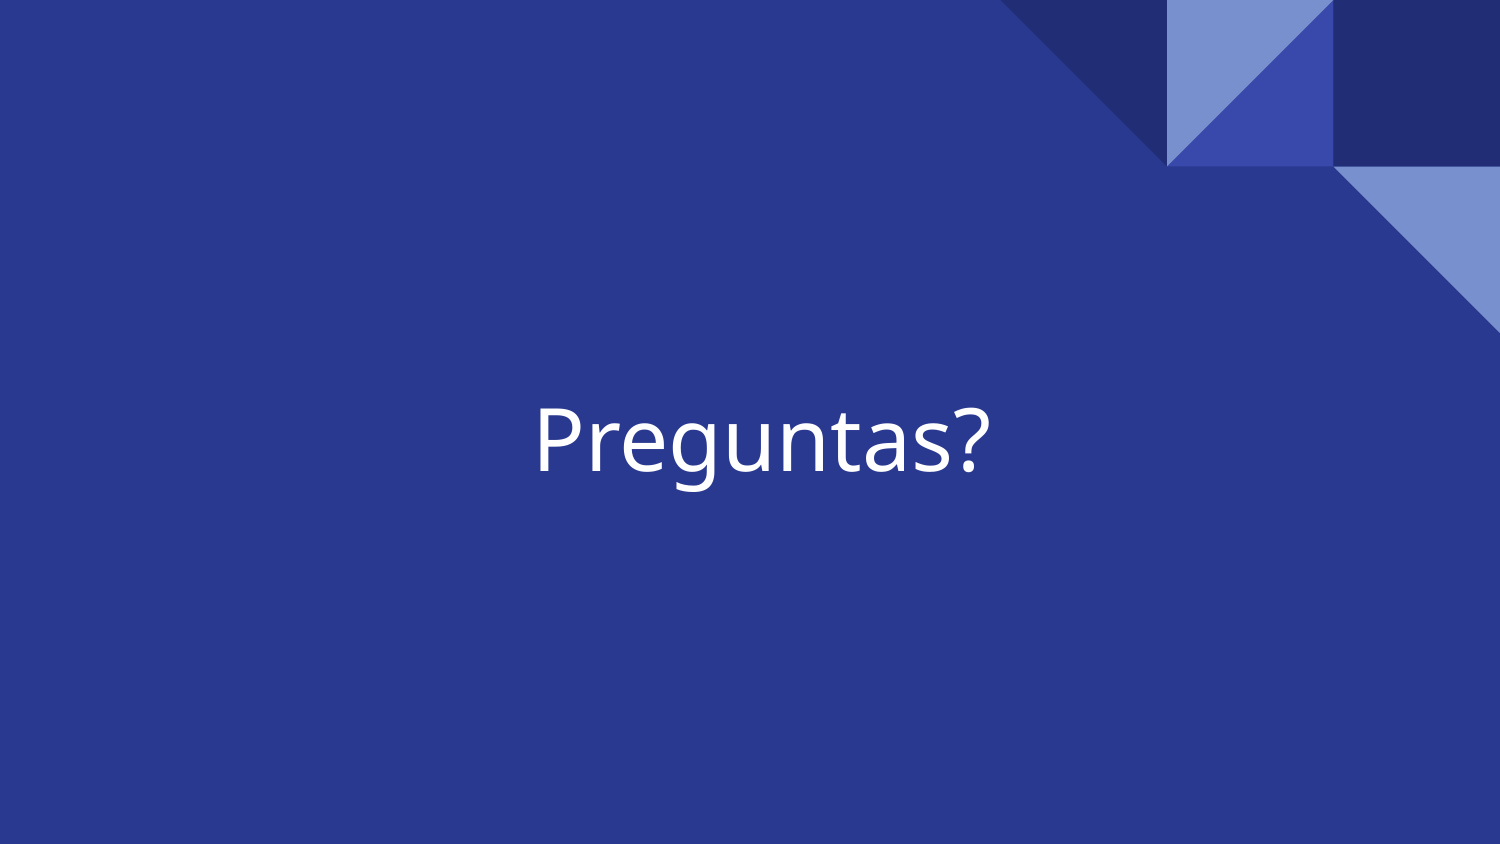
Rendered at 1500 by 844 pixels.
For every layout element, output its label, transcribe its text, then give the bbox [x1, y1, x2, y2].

title Preguntas? [517, 366, 1087, 504]
